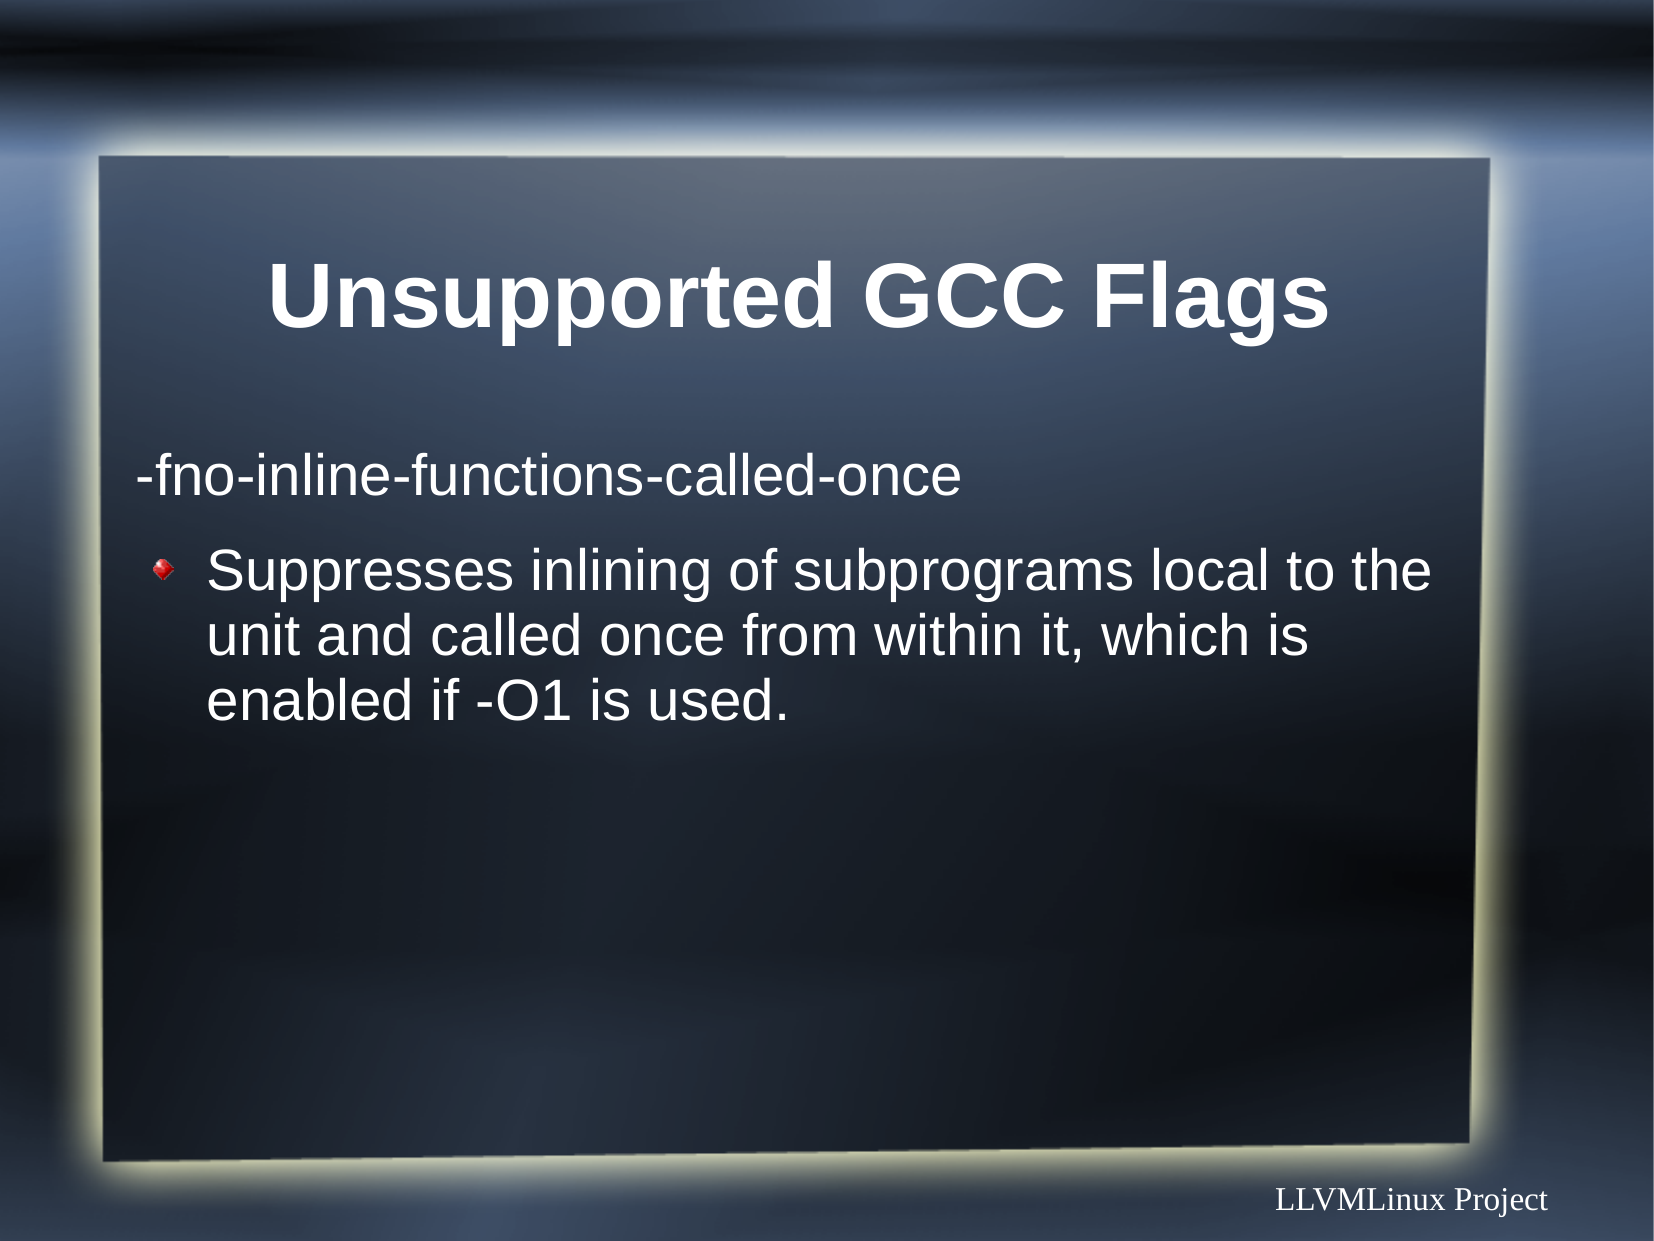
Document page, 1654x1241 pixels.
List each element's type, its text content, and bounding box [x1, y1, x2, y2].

list -fno-inline-functions-called-once Suppresses inlining of subprograms local to the unit and called once from within it, which is enabled if -O1 is used. [135, 442, 1447, 1152]
picture [0, 0, 1654, 1241]
title Unsupported GCC Flags [124, 177, 1477, 414]
